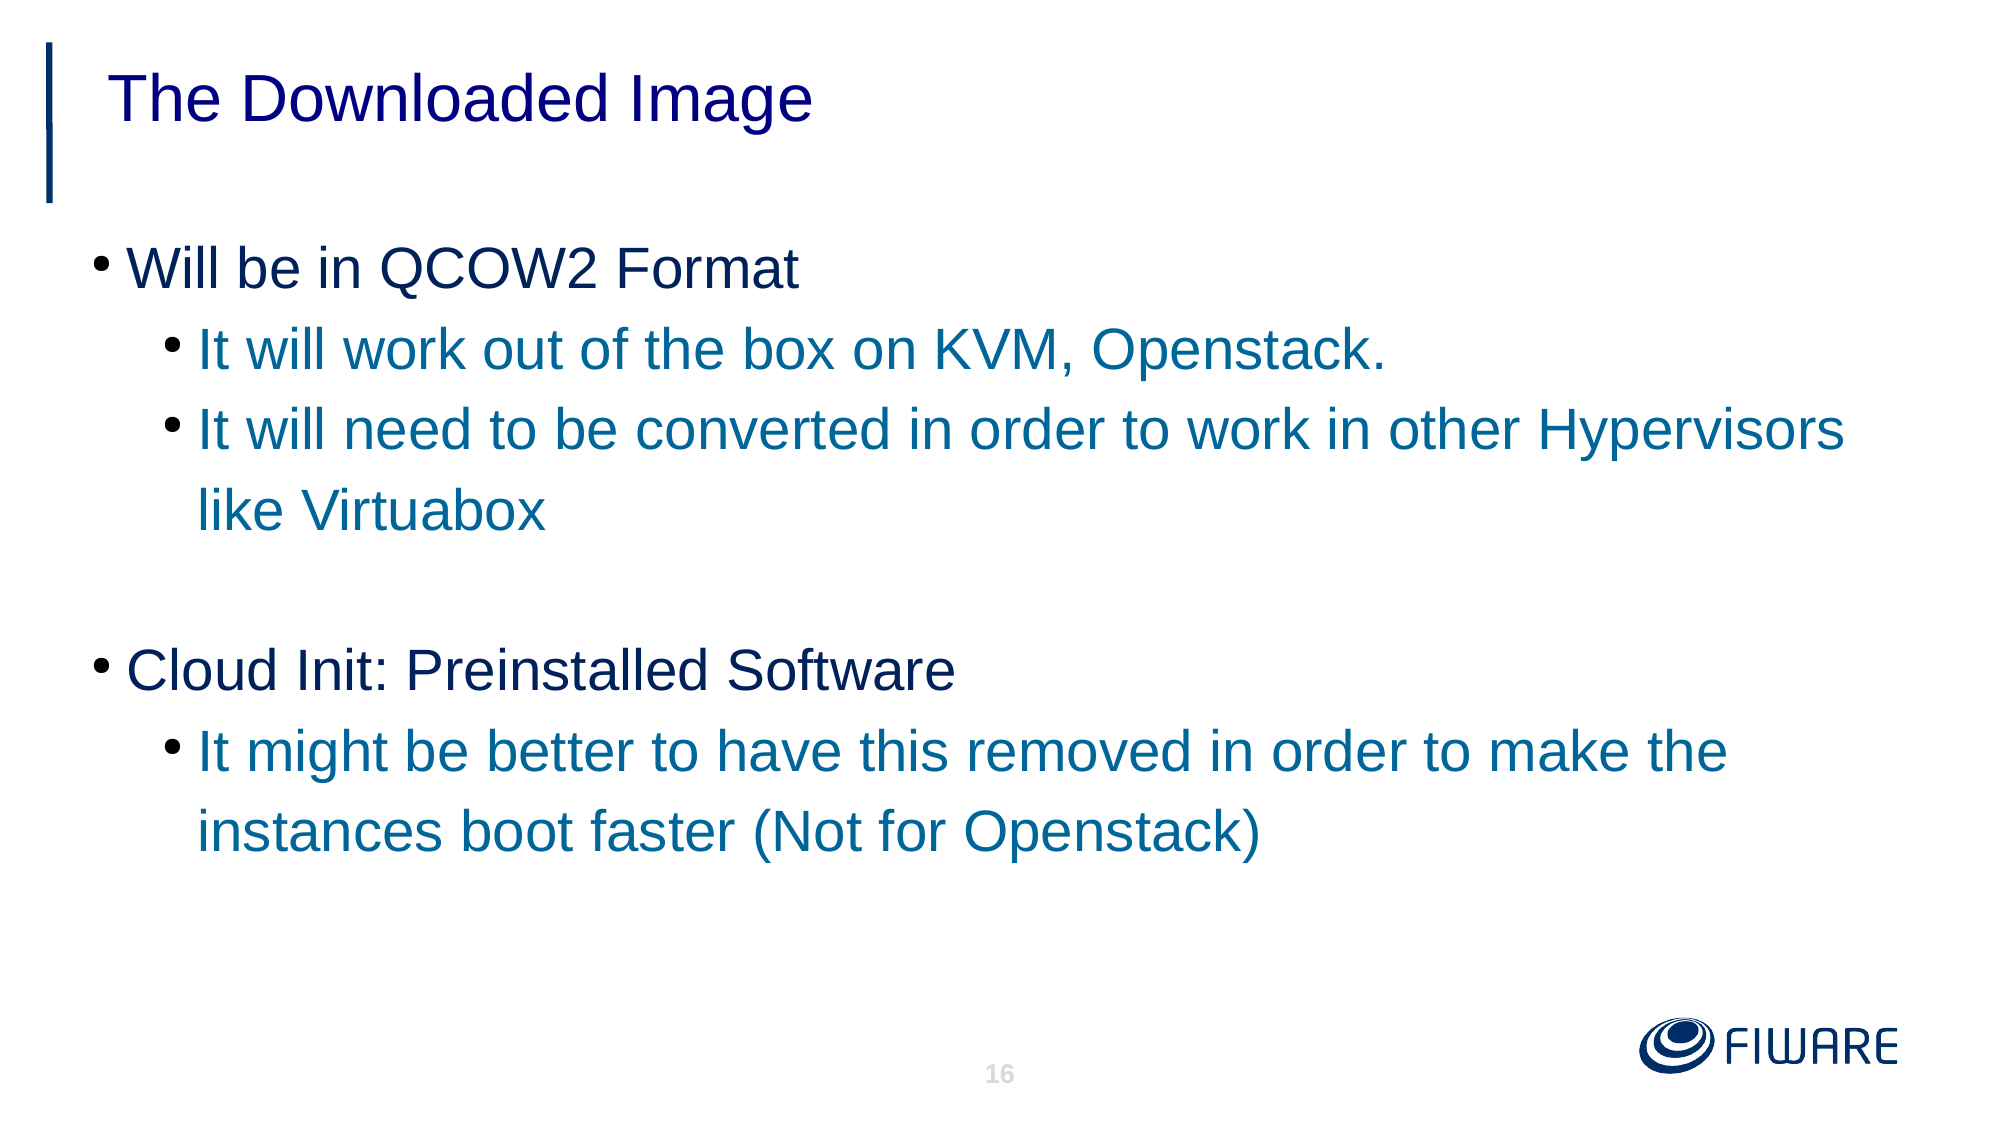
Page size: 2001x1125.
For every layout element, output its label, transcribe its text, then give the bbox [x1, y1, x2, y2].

slide_number <number> [887, 1042, 1113, 1103]
text_box Will be in QCOW2 Format It will work out of the box on KVM, Openstack. It will need to be converted in order to work in other Hypervisors like Virtuabox Cloud Init: Preinstalled Software It might be better to have this removed in order to make the instances boot faster (Not for Openstack) [76, 212, 1902, 871]
title The Downloaded Image [92, 47, 1704, 250]
picture [1635, 1012, 1905, 1077]
